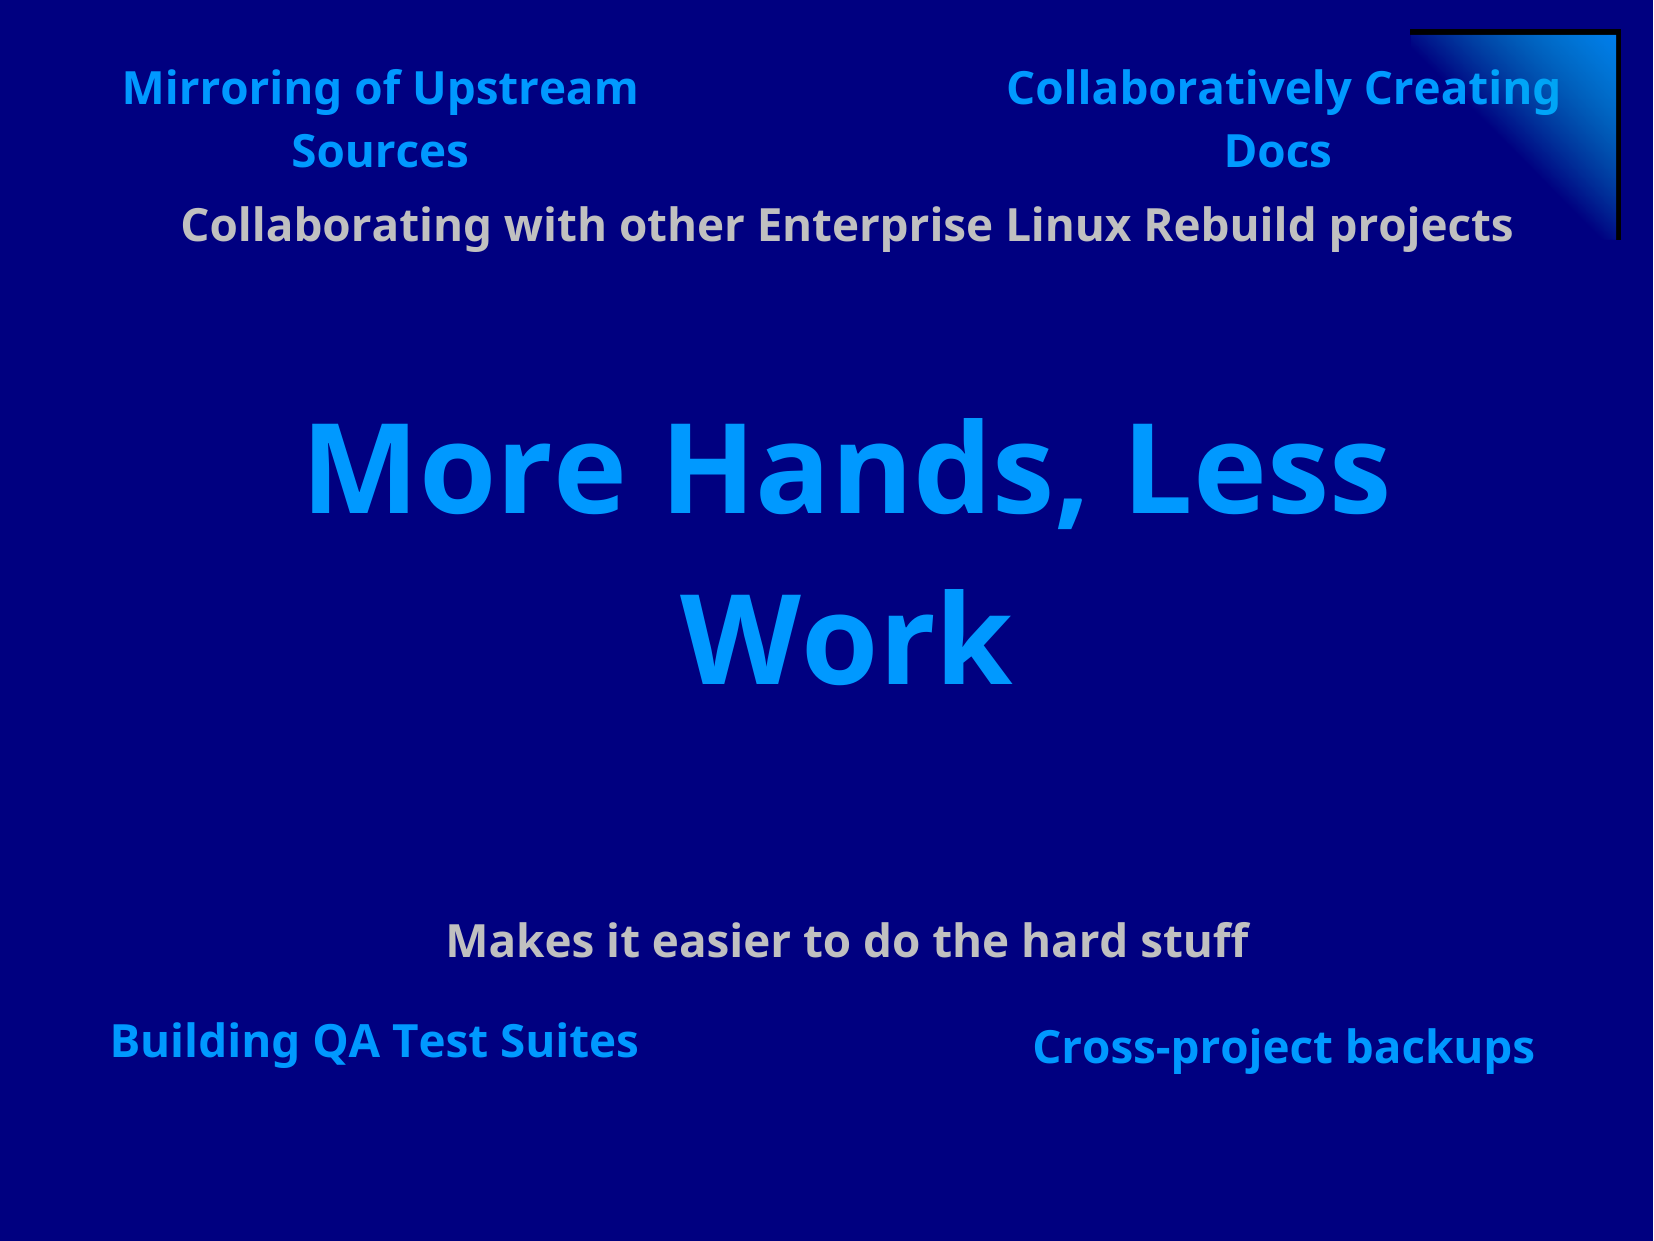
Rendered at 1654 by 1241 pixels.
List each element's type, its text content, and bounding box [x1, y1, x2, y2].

subtitle Collaborating with other Enterprise Linux Rebuild projects More Hands, Less Work Makes it easier to do the hard stuff [164, 293, 1530, 871]
text_box Cross-project backups [974, 985, 1594, 1106]
picture [1410, 29, 1621, 241]
text_box Collaboratively Creating Docs [974, 58, 1410, 179]
text_box Building QA Test Suites [70, 979, 691, 1100]
text_box Mirroring of Upstream Sources [70, 58, 691, 179]
